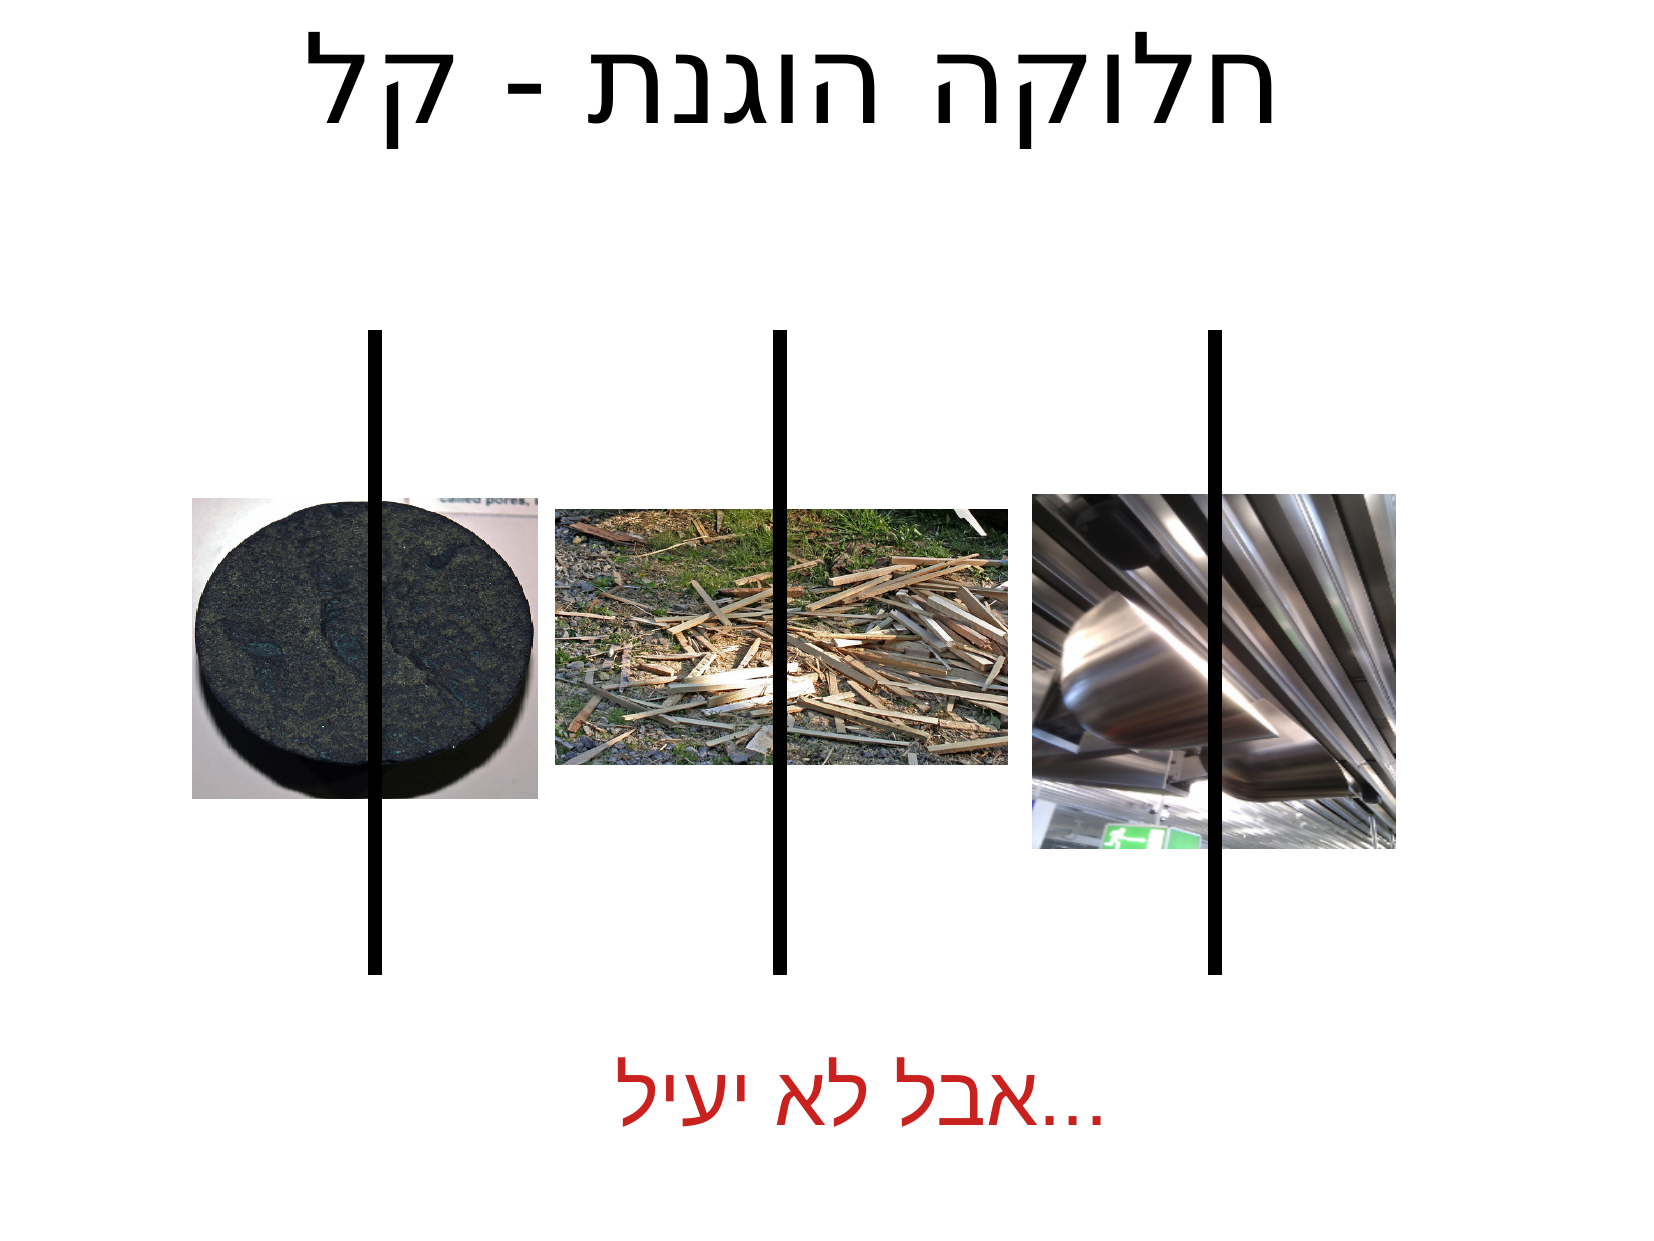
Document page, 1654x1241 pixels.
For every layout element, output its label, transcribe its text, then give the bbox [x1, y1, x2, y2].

picture [1032, 494, 1208, 855]
picture [787, 509, 1008, 766]
picture [555, 509, 773, 766]
text_box ...אבל לא יעיל [375, 1043, 1351, 1151]
picture [382, 498, 538, 799]
picture [1222, 494, 1396, 855]
title חלוקה הוגנת - קל [71, 15, 1561, 147]
picture [192, 498, 368, 799]
